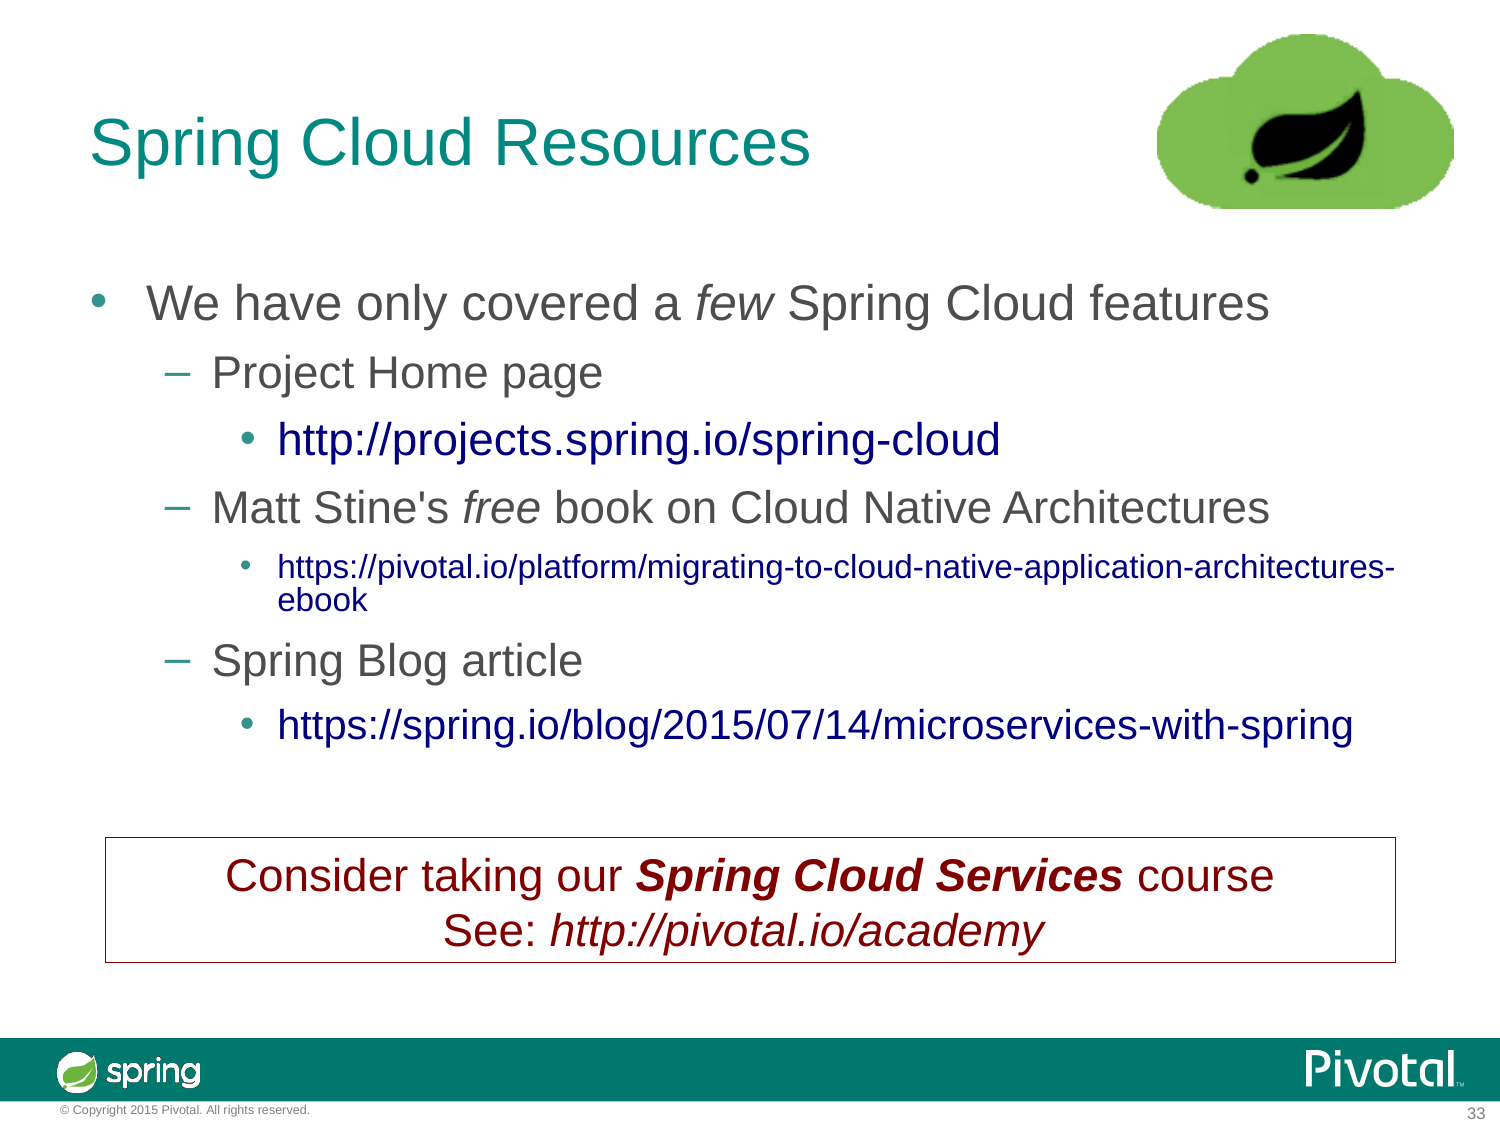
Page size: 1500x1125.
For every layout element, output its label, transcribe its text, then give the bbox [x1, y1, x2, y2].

title Spring Cloud Resources [75, 45, 1426, 233]
text_box Consider taking our Spring Cloud Services course See: http://pivotal.io/academy [105, 837, 1396, 963]
list We have only covered a few Spring Cloud features Project Home page http://projects.spring.io/spring-cloud Matt Stine's free book on Cloud Native Architectures https://pivotal.io/platform/migrating-to-cloud-native-application-architectures-ebook Spring Blog article https://spring.io/blog/2015/07/14/microservices-with-spring [75, 262, 1426, 931]
picture [1157, 34, 1454, 209]
picture [32, 1041, 210, 1103]
picture [1306, 1050, 1464, 1087]
